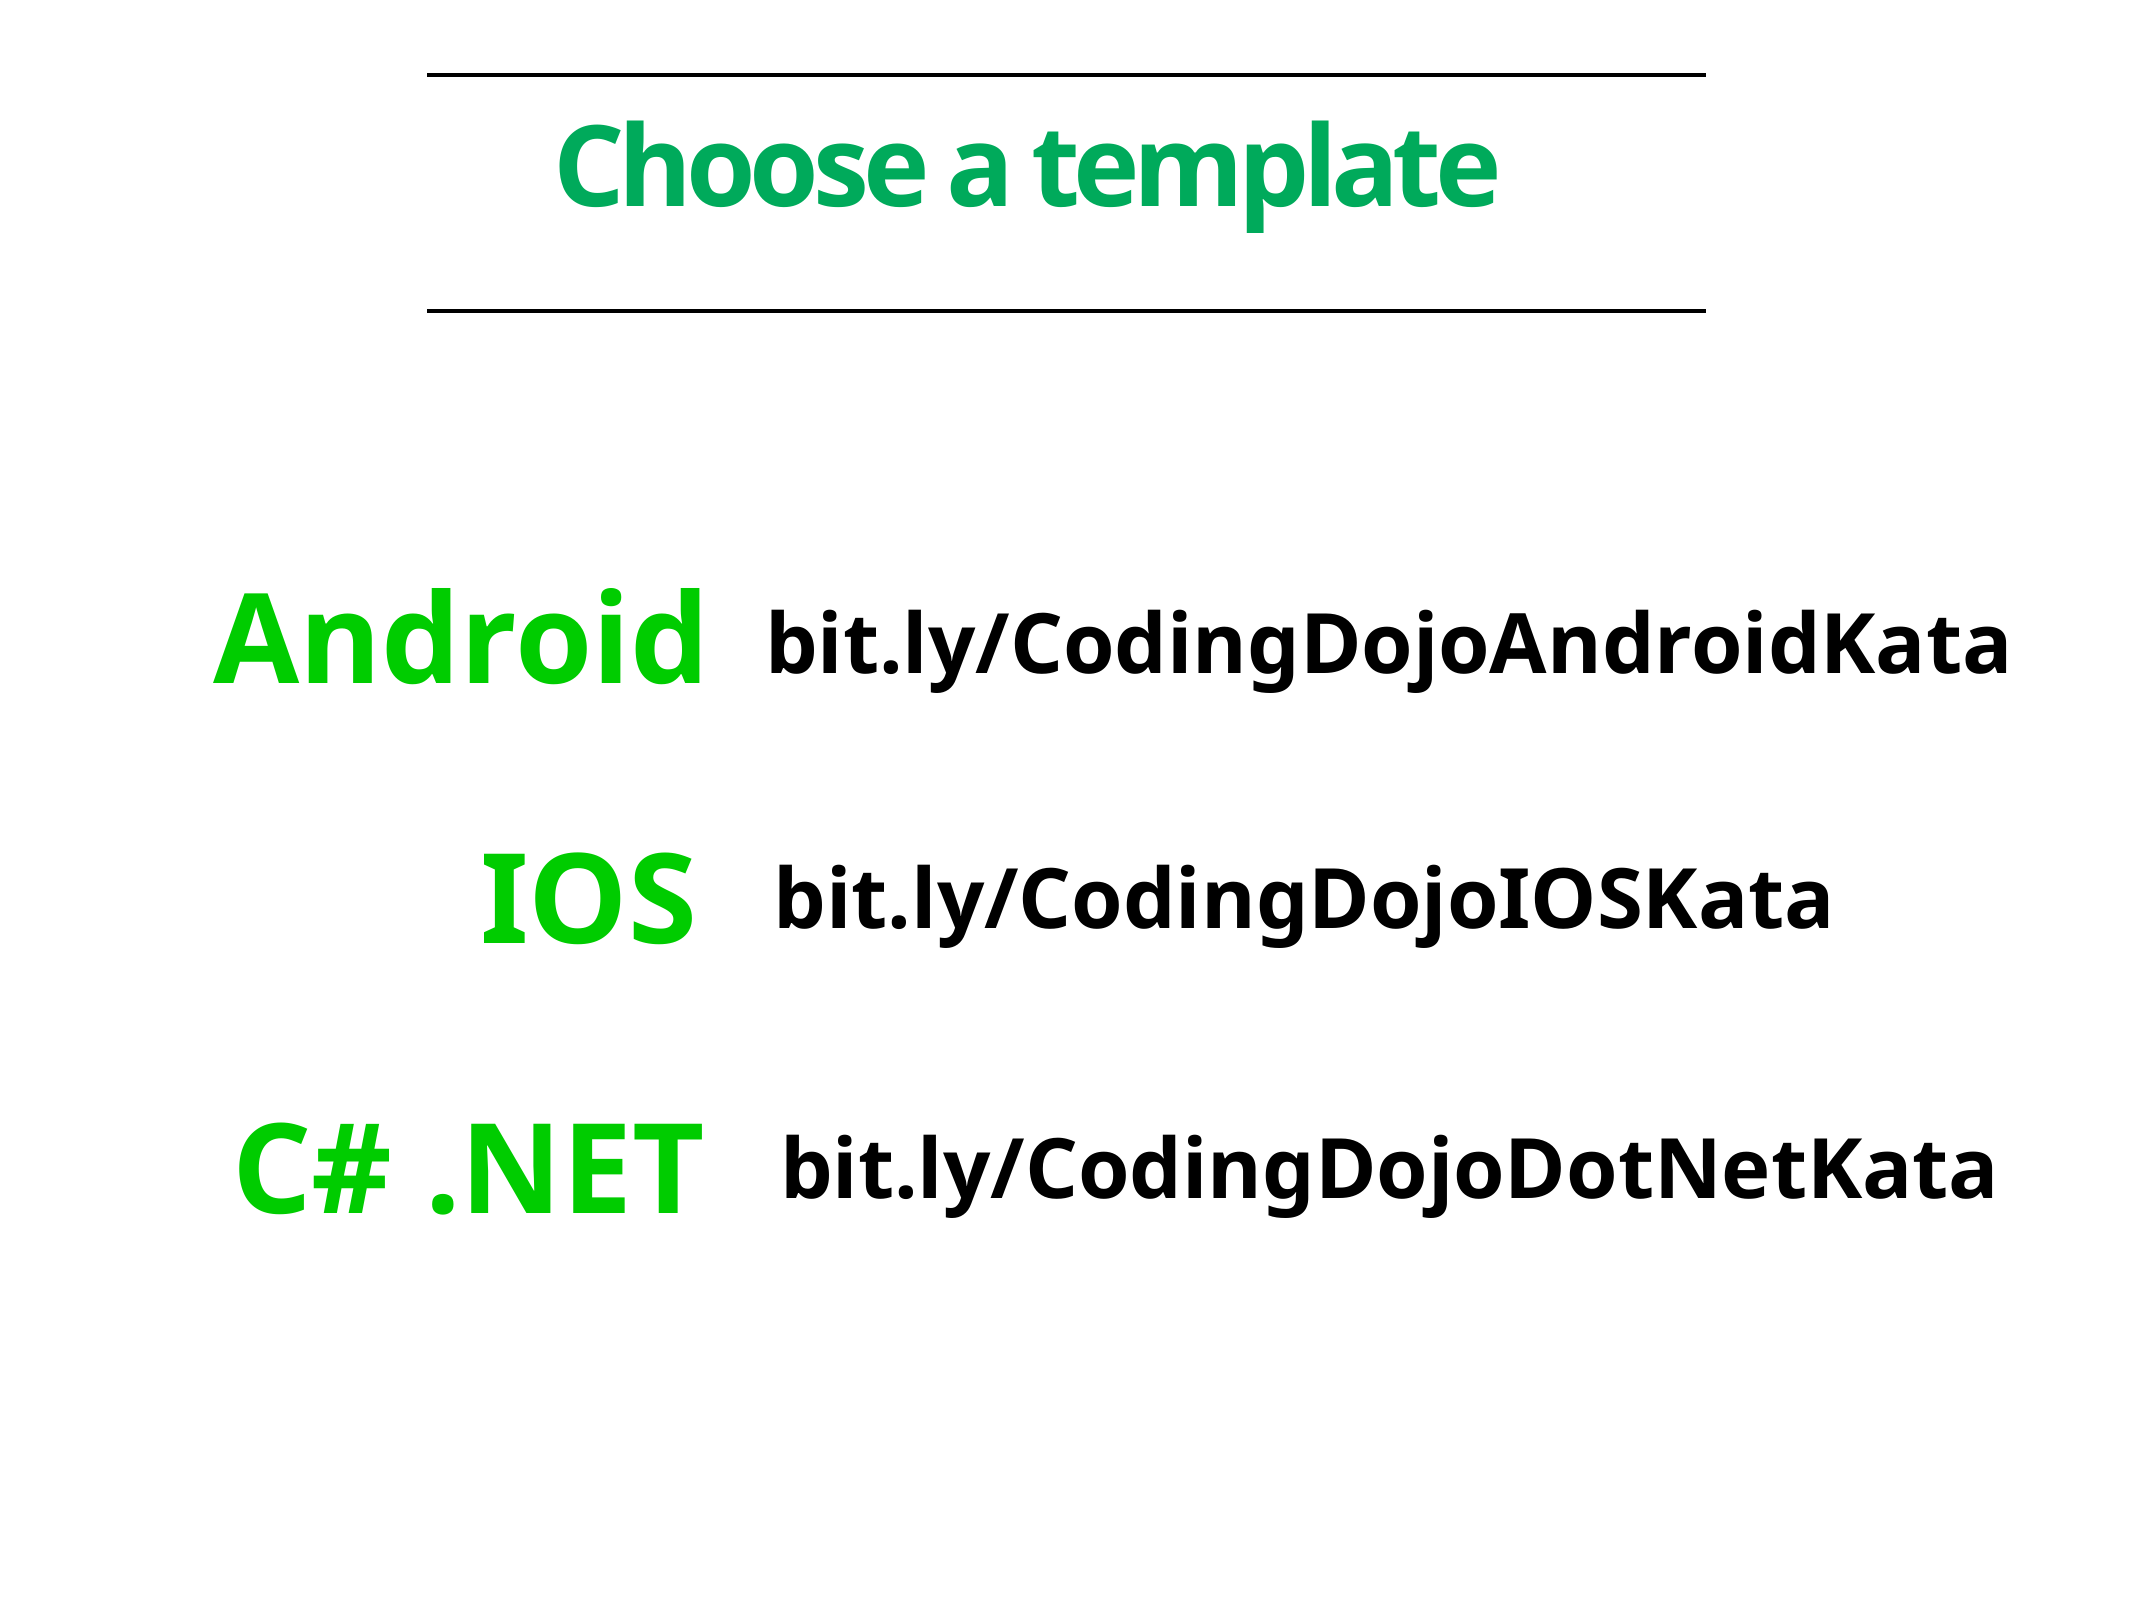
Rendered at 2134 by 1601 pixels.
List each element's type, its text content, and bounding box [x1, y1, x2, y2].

text_box IOS [405, 735, 766, 1005]
text_box bit.ly/CodingDojoDotNetKata [781, 1035, 2071, 1321]
text_box bit.ly/CodingDojoIOSKata [766, 765, 1901, 1035]
text_box C# .NET [157, 1005, 781, 1382]
text_box bit.ly/CodingDojoAndroidKata [785, 510, 2084, 796]
text_box Android [138, 474, 785, 852]
title Choose a template [120, 86, 1936, 271]
